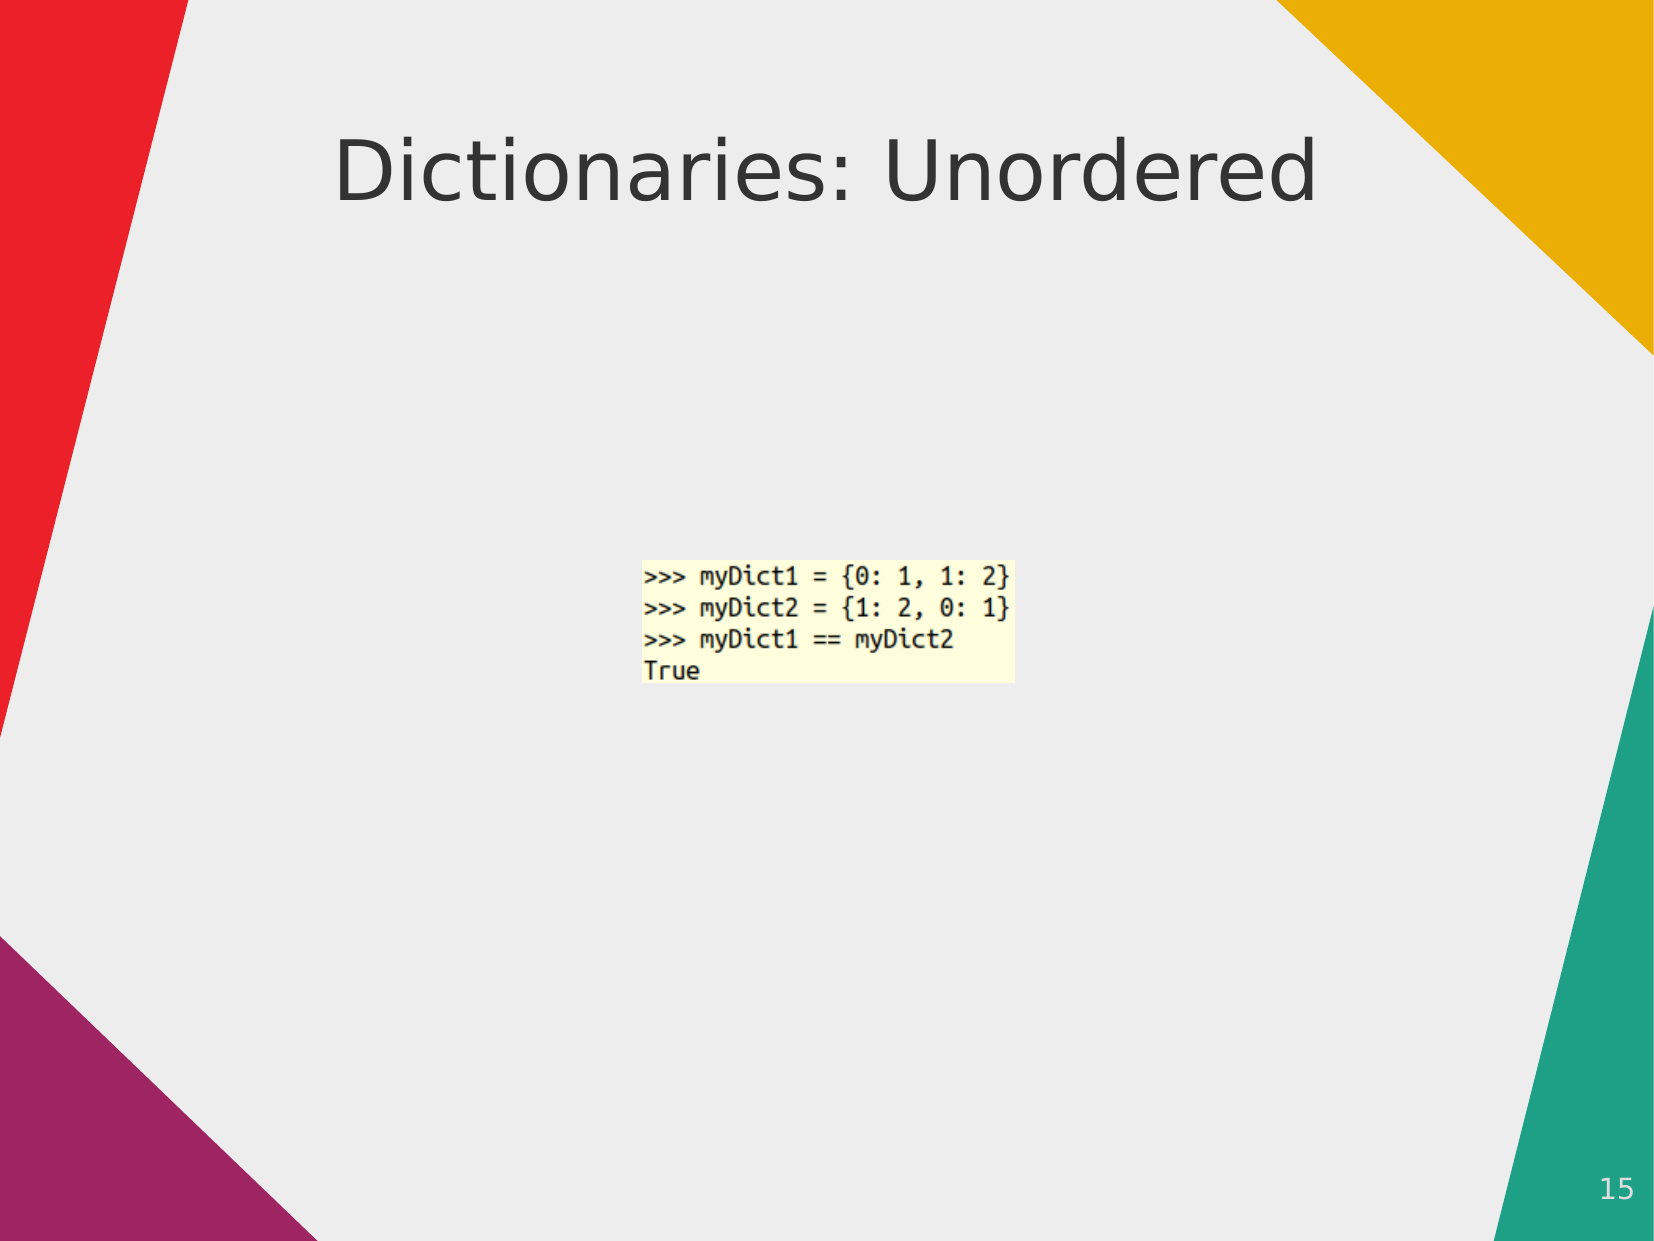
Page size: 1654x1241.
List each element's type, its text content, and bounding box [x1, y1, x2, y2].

picture [642, 560, 1015, 683]
title Dictionaries: Unordered [114, 73, 1539, 271]
